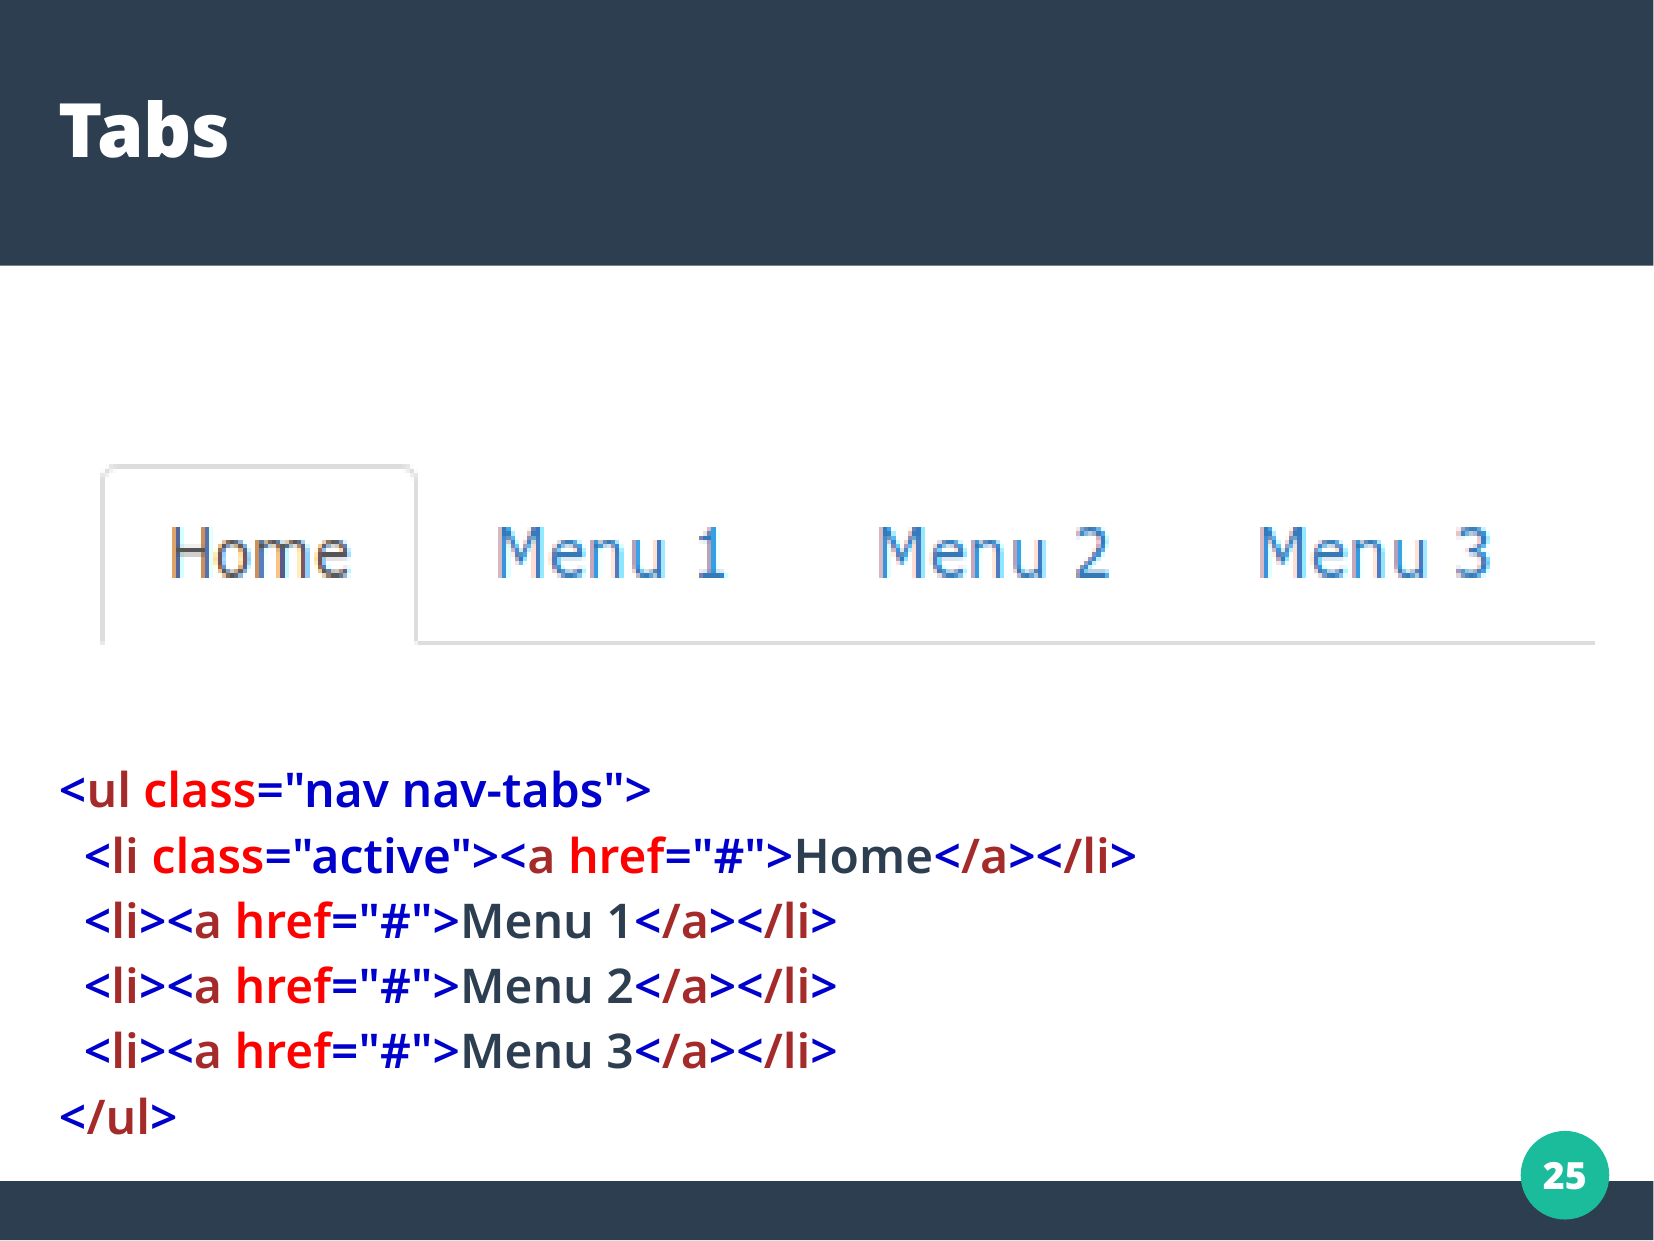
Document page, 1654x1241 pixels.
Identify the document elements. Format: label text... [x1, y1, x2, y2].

title Tabs [59, 49, 1595, 207]
list <ul class="nav nav-tabs"> <li class="active"><a href="#">Home</a></li> <li><a href="#">Menu 1</a></li> <li><a href="#">Menu 2</a></li> <li><a href="#">Menu 3</a></li> </ul> [59, 756, 1595, 1151]
picture [59, 360, 1595, 683]
